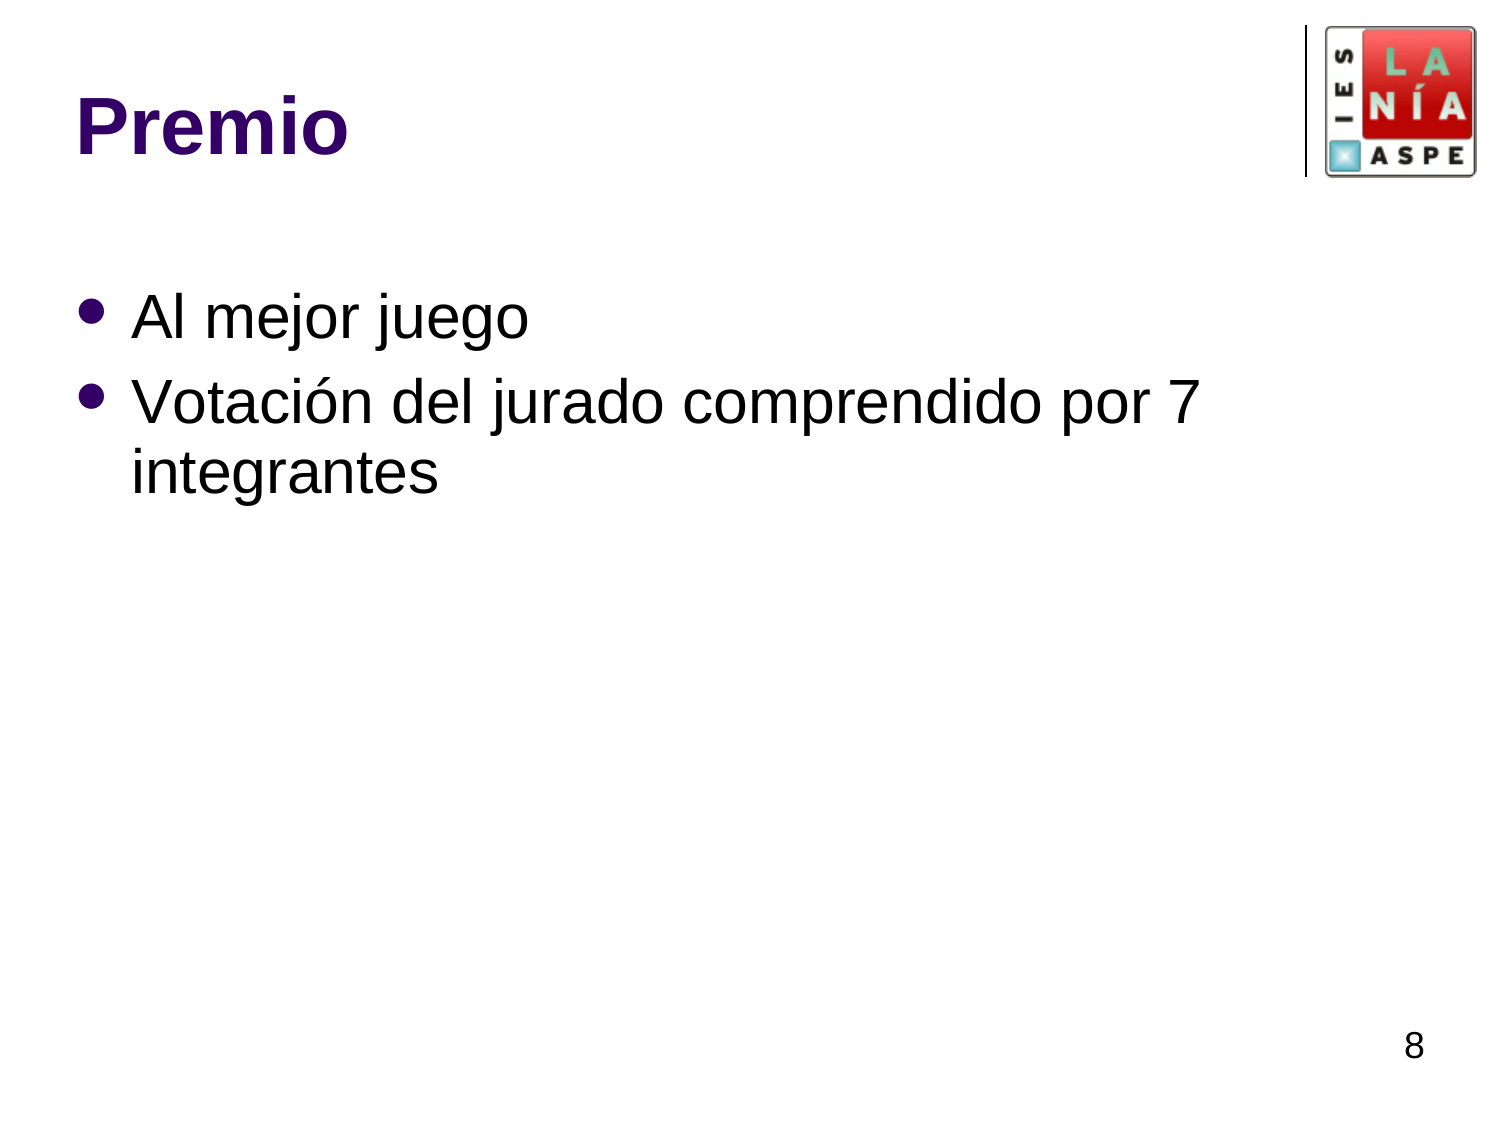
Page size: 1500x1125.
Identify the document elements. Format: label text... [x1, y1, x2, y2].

list Al mejor juego Votación del jurado comprendido por 7 integrantes [75, 282, 1426, 935]
picture [1325, 26, 1477, 178]
title Premio [74, 20, 1313, 233]
